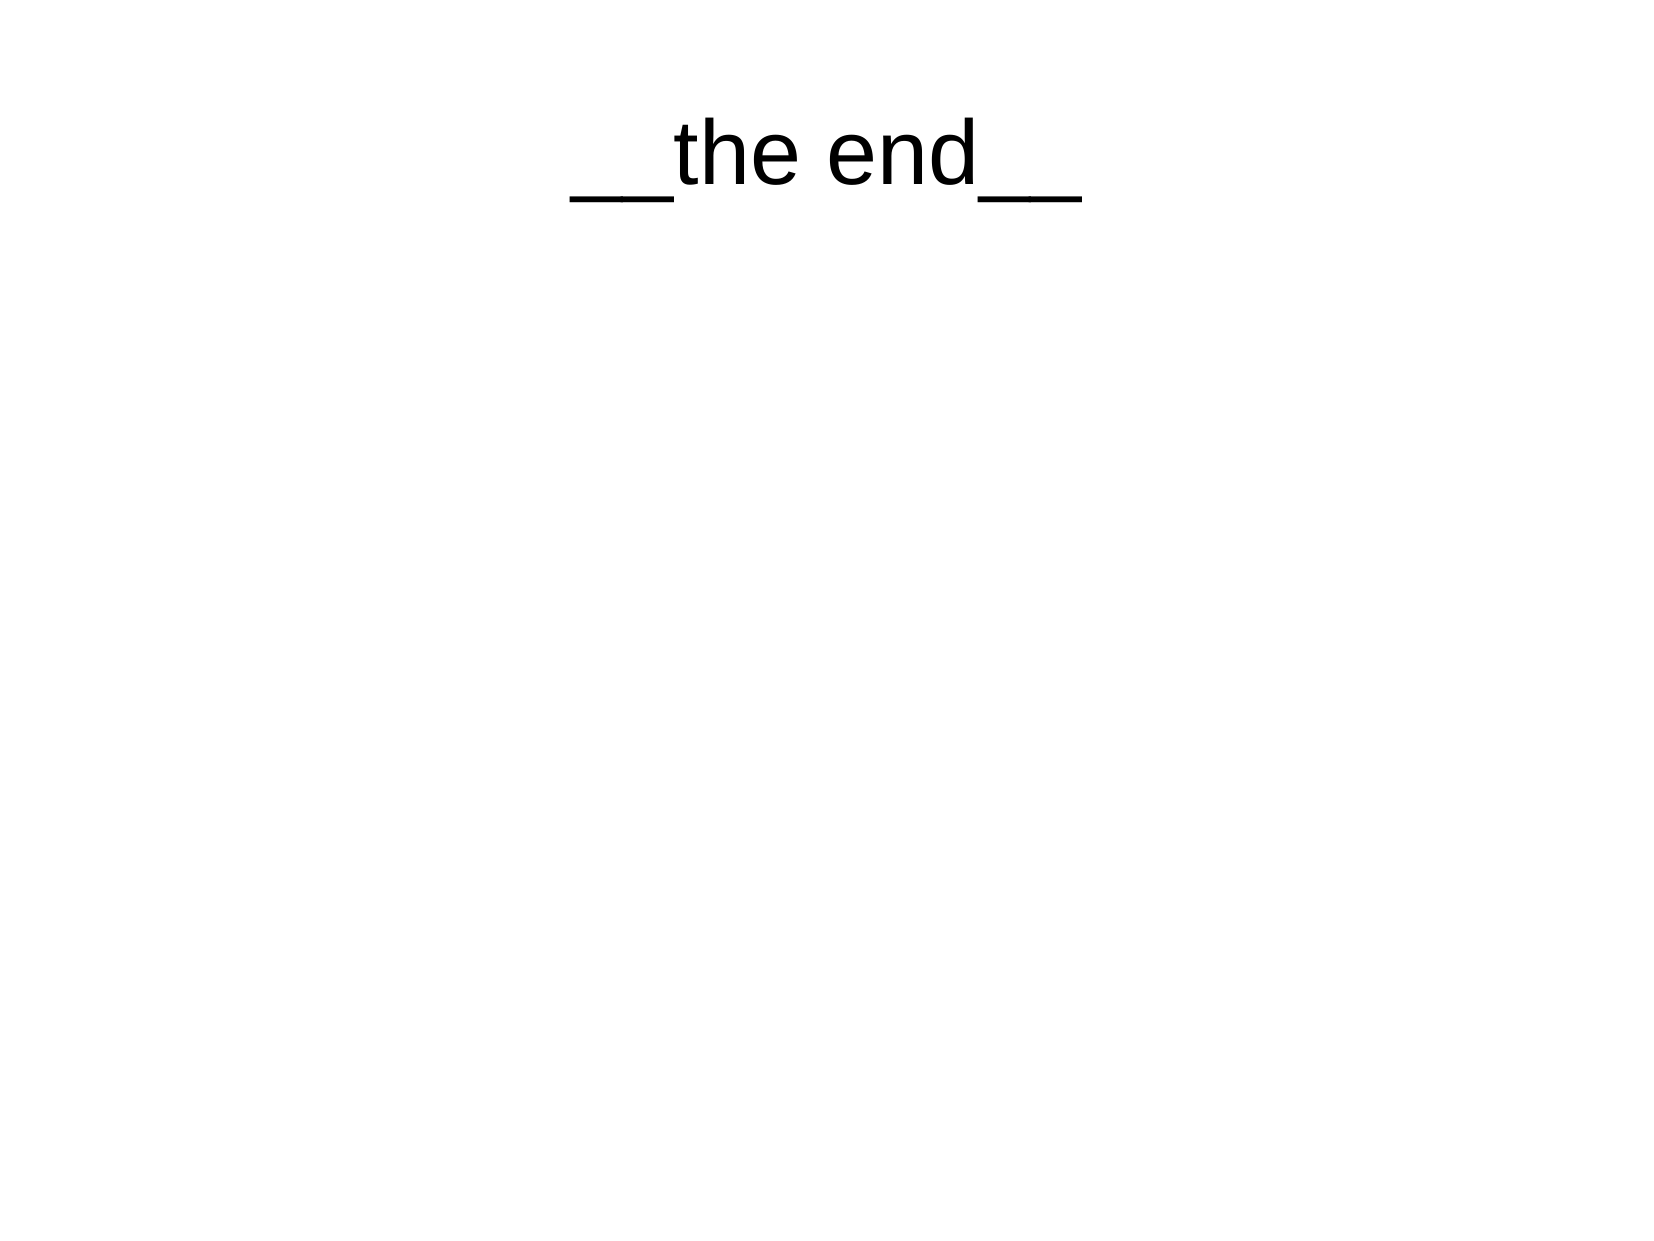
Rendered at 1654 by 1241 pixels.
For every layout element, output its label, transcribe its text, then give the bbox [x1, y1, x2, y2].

title __the end__ [82, 49, 1571, 257]
